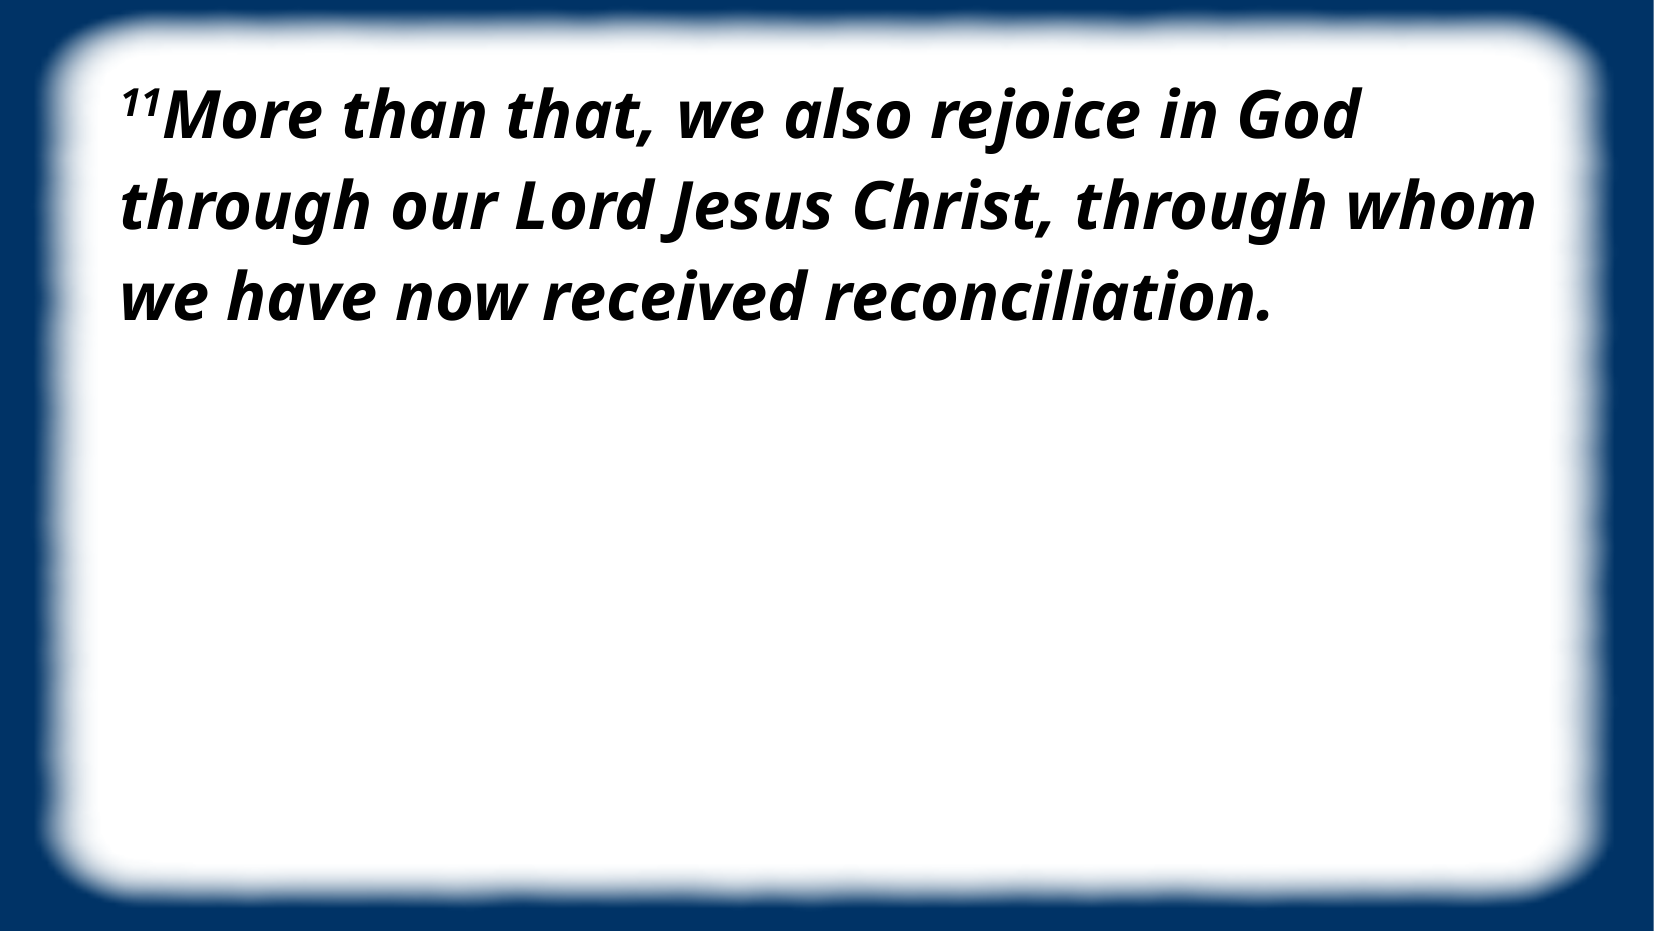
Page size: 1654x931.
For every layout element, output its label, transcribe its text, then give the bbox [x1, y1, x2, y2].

text_box 11More than that, we also rejoice in God through our Lord Jesus Christ, through whom we have now received reconciliation. [105, 60, 1561, 342]
picture [0, 0, 1654, 931]
